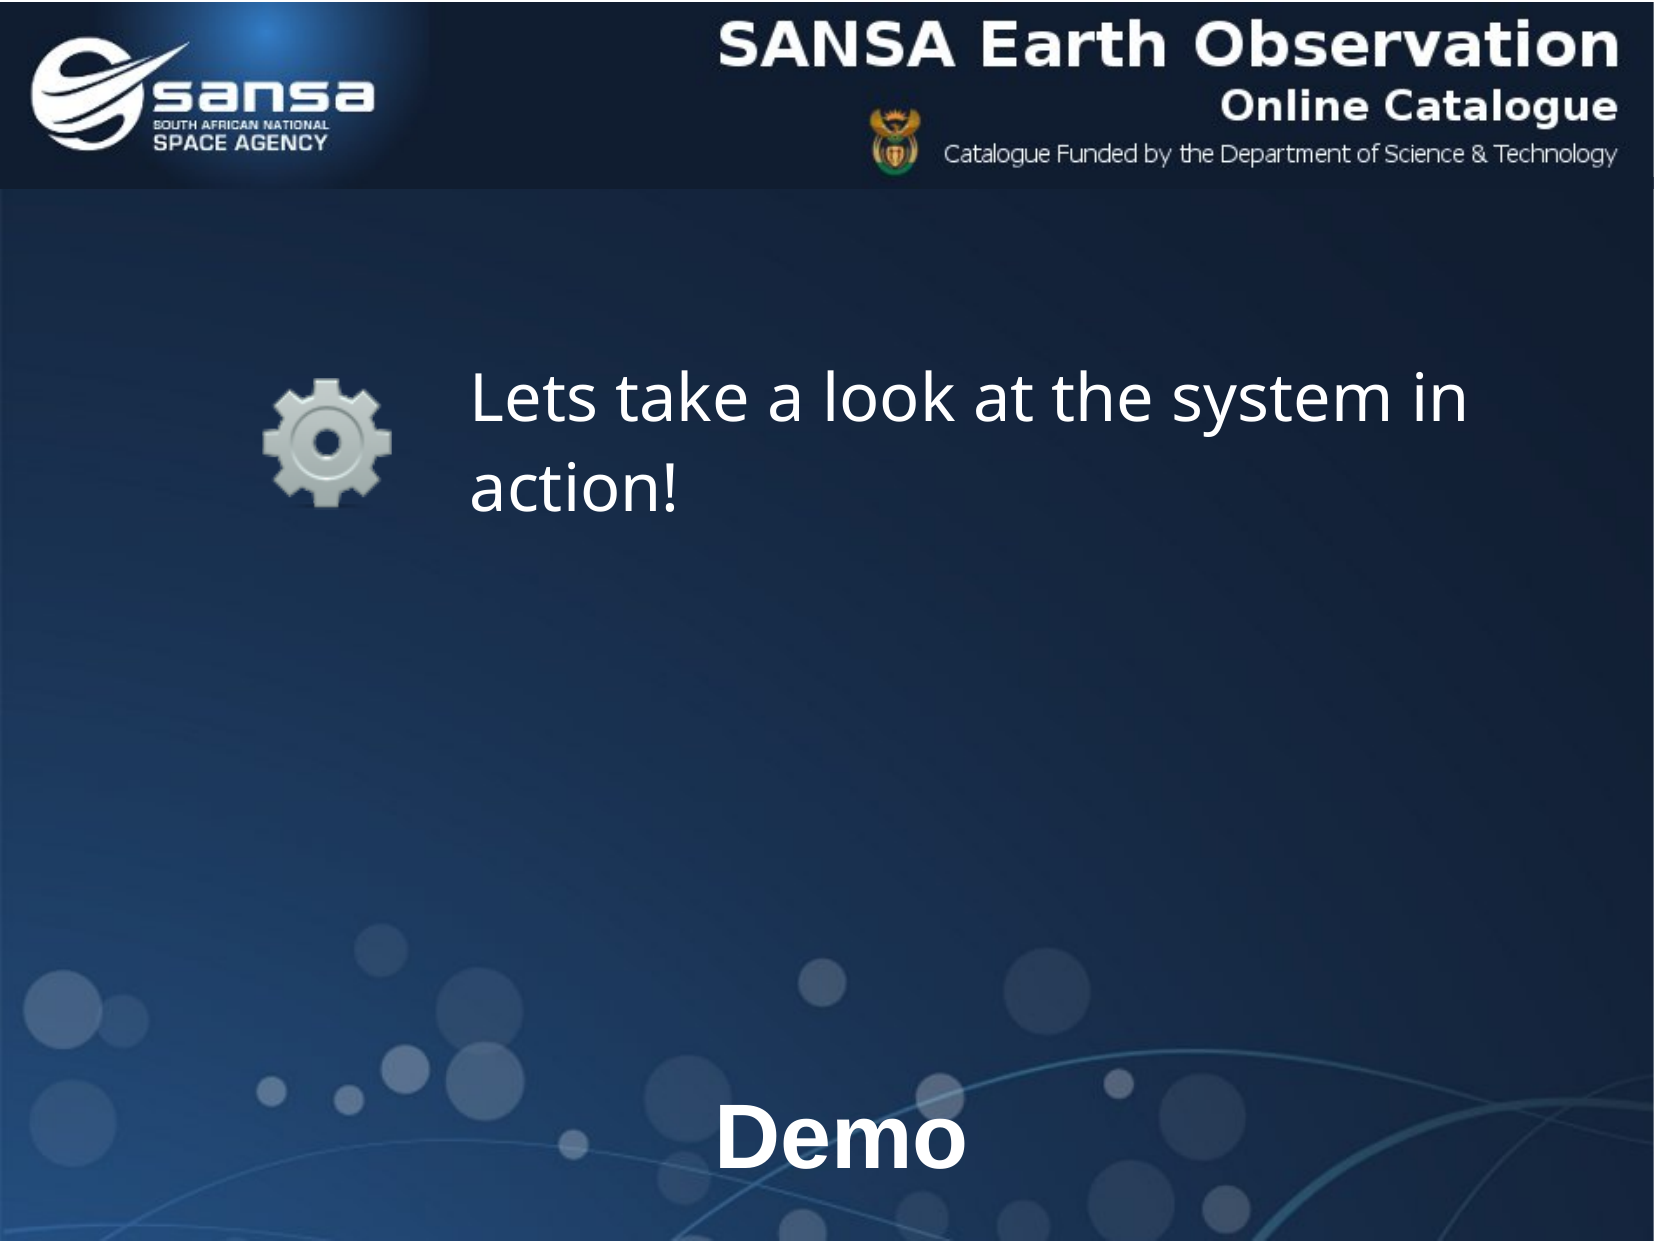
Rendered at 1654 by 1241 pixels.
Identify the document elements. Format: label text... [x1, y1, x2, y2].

text_box Lets take a look at the system in action! [454, 342, 1577, 546]
title Demo [0, 1033, 1654, 1241]
picture [0, 2, 1654, 1033]
